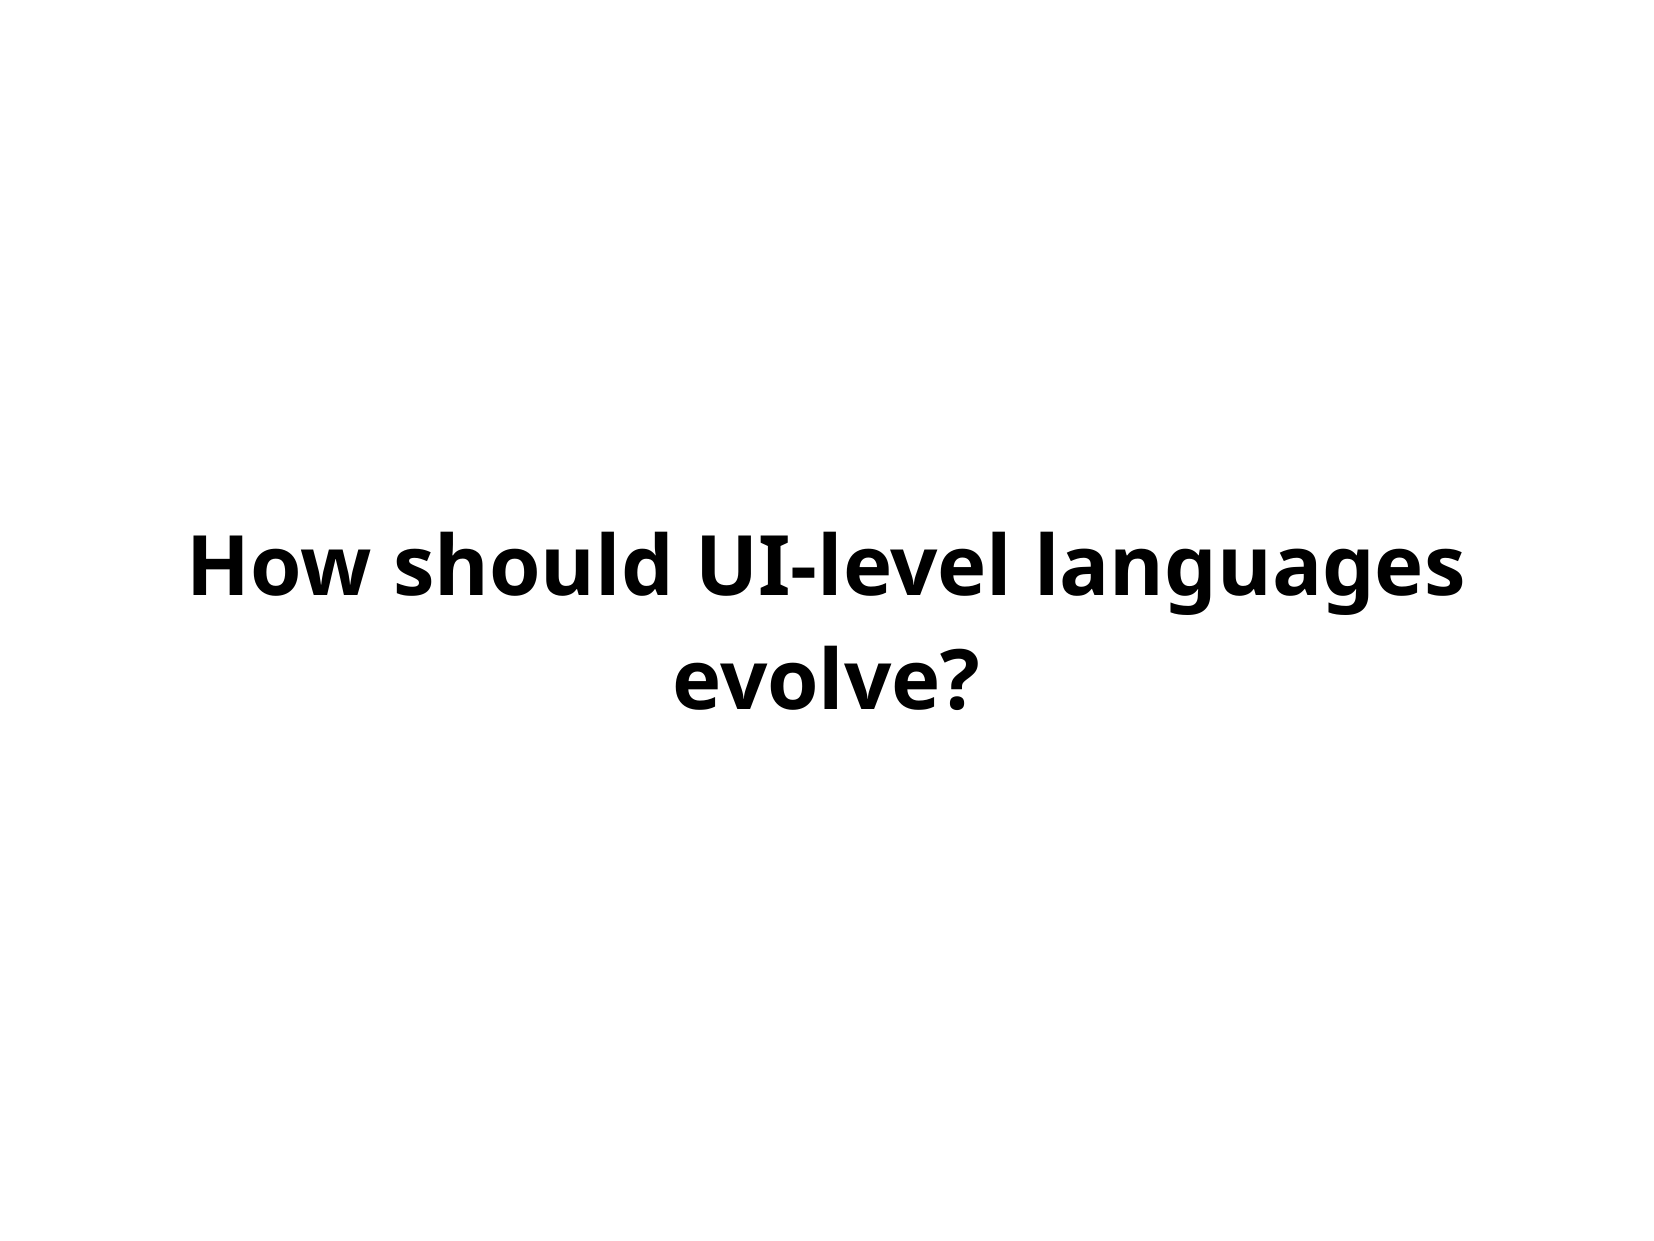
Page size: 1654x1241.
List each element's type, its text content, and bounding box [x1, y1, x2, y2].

subtitle How should UI-level languages evolve? [82, 140, 1571, 1101]
